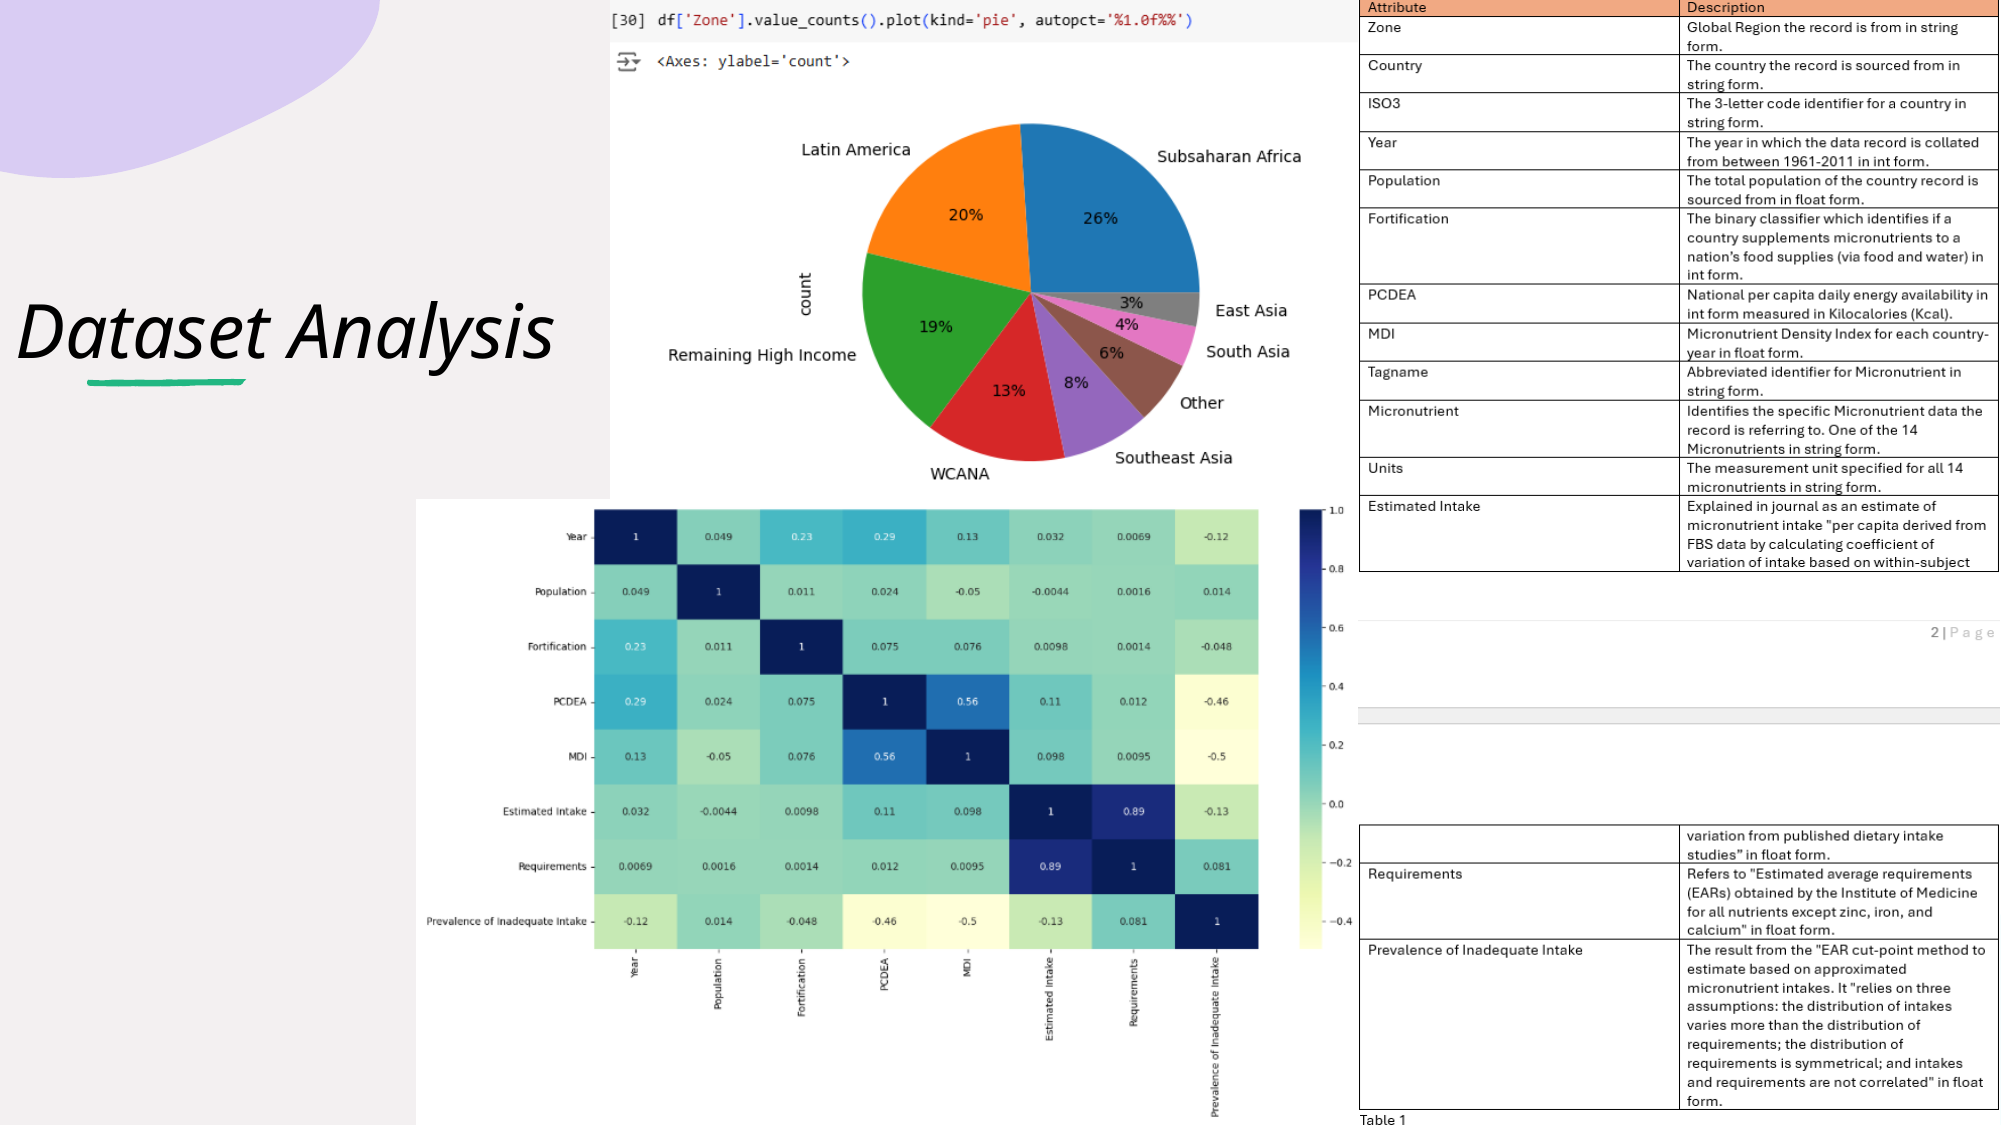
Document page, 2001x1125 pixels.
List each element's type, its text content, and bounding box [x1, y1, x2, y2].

picture [416, 0, 2000, 1125]
title Dataset Analysis [0, 0, 610, 381]
